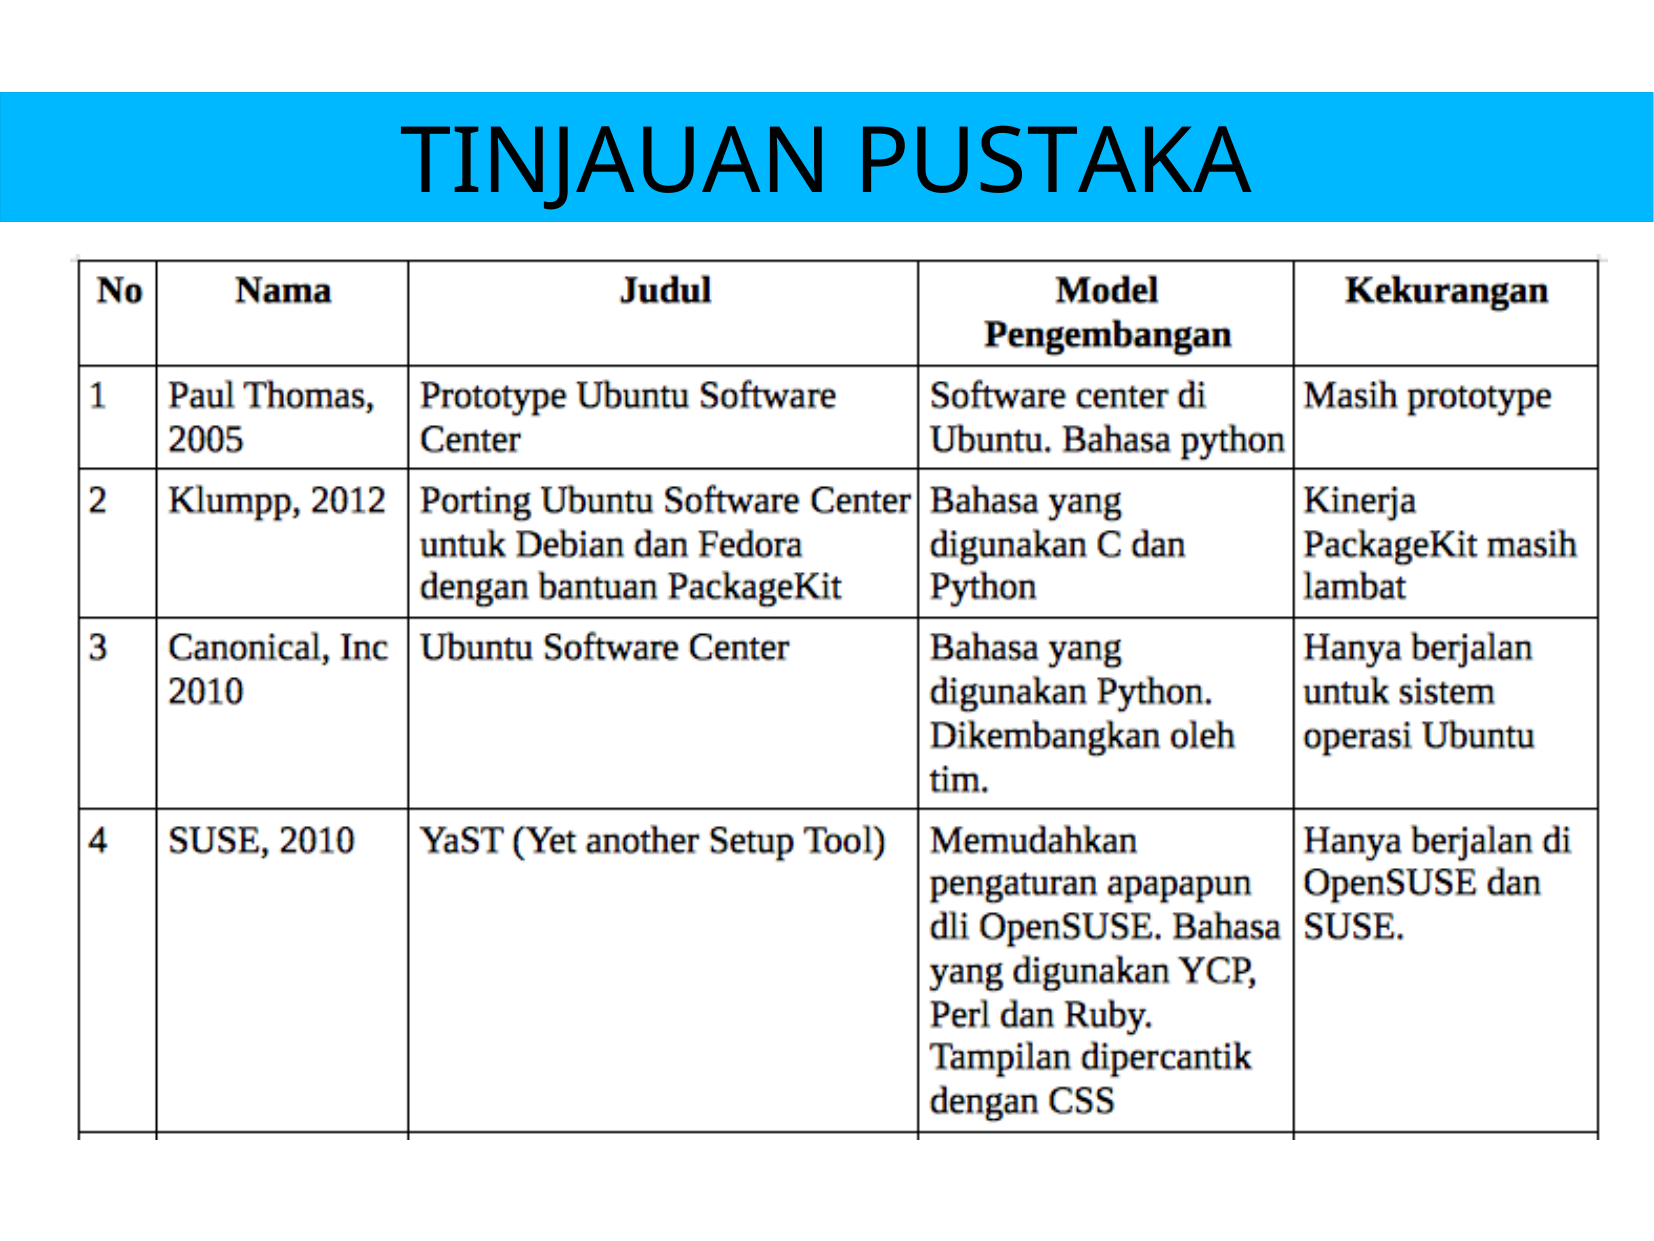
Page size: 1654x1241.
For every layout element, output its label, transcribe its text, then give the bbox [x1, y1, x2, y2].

picture [70, 254, 1608, 1141]
text_box [1571, 92, 1654, 222]
text_box [0, 92, 82, 222]
text_box TINJAUAN PUSTAKA [82, 49, 1571, 254]
